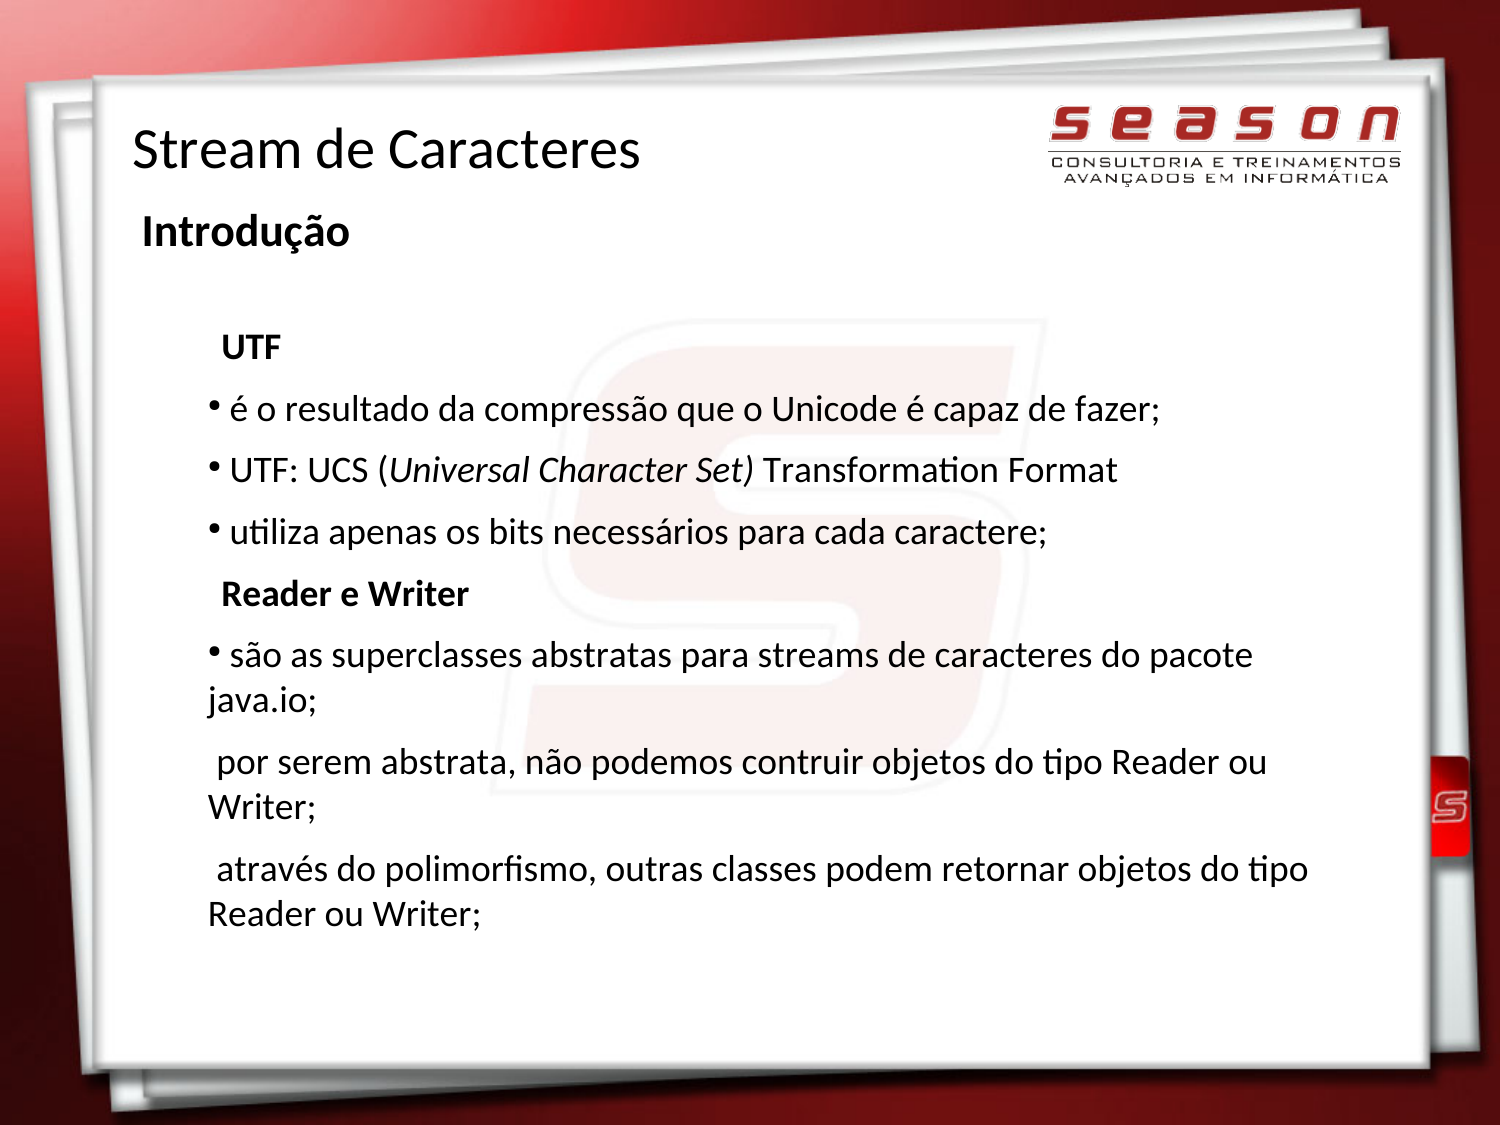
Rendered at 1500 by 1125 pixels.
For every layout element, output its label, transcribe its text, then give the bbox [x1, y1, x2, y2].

text_box Introdução [141, 200, 1240, 256]
picture [0, 0, 1500, 1125]
text_box UTF é o resultado da compressão que o Unicode é capaz de fazer; UTF: UCS (Universal Character Set) Transformation Format utiliza apenas os bits necessários para cada caractere; Reader e Writer são as superclasses abstratas para streams de caracteres do pacote java.io; por serem abstrata, não podemos contruir objetos do tipo Reader ou Writer; através do polimorfismo, outras classes podem retornar objetos do tipo Reader ou Writer; [207, 276, 1328, 979]
title Stream de Caracteres [118, 33, 1394, 257]
